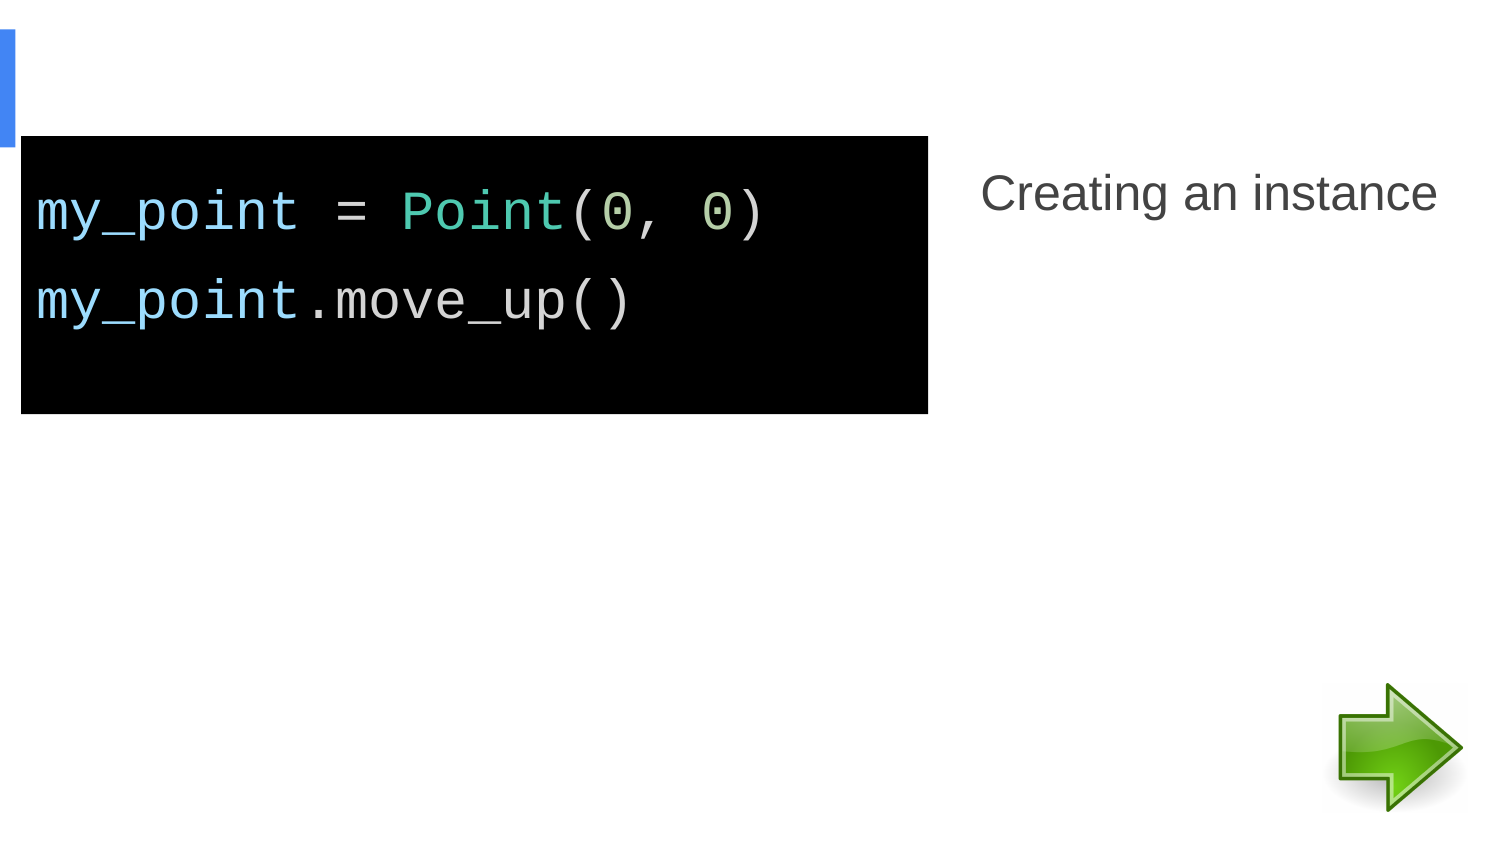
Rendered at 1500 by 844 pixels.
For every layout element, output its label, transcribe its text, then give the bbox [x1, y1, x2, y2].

text_box my_point = Point(0, 0) my_point.move_up() [21, 136, 929, 415]
list Creating an instance [930, 115, 1489, 620]
picture [1322, 683, 1468, 813]
